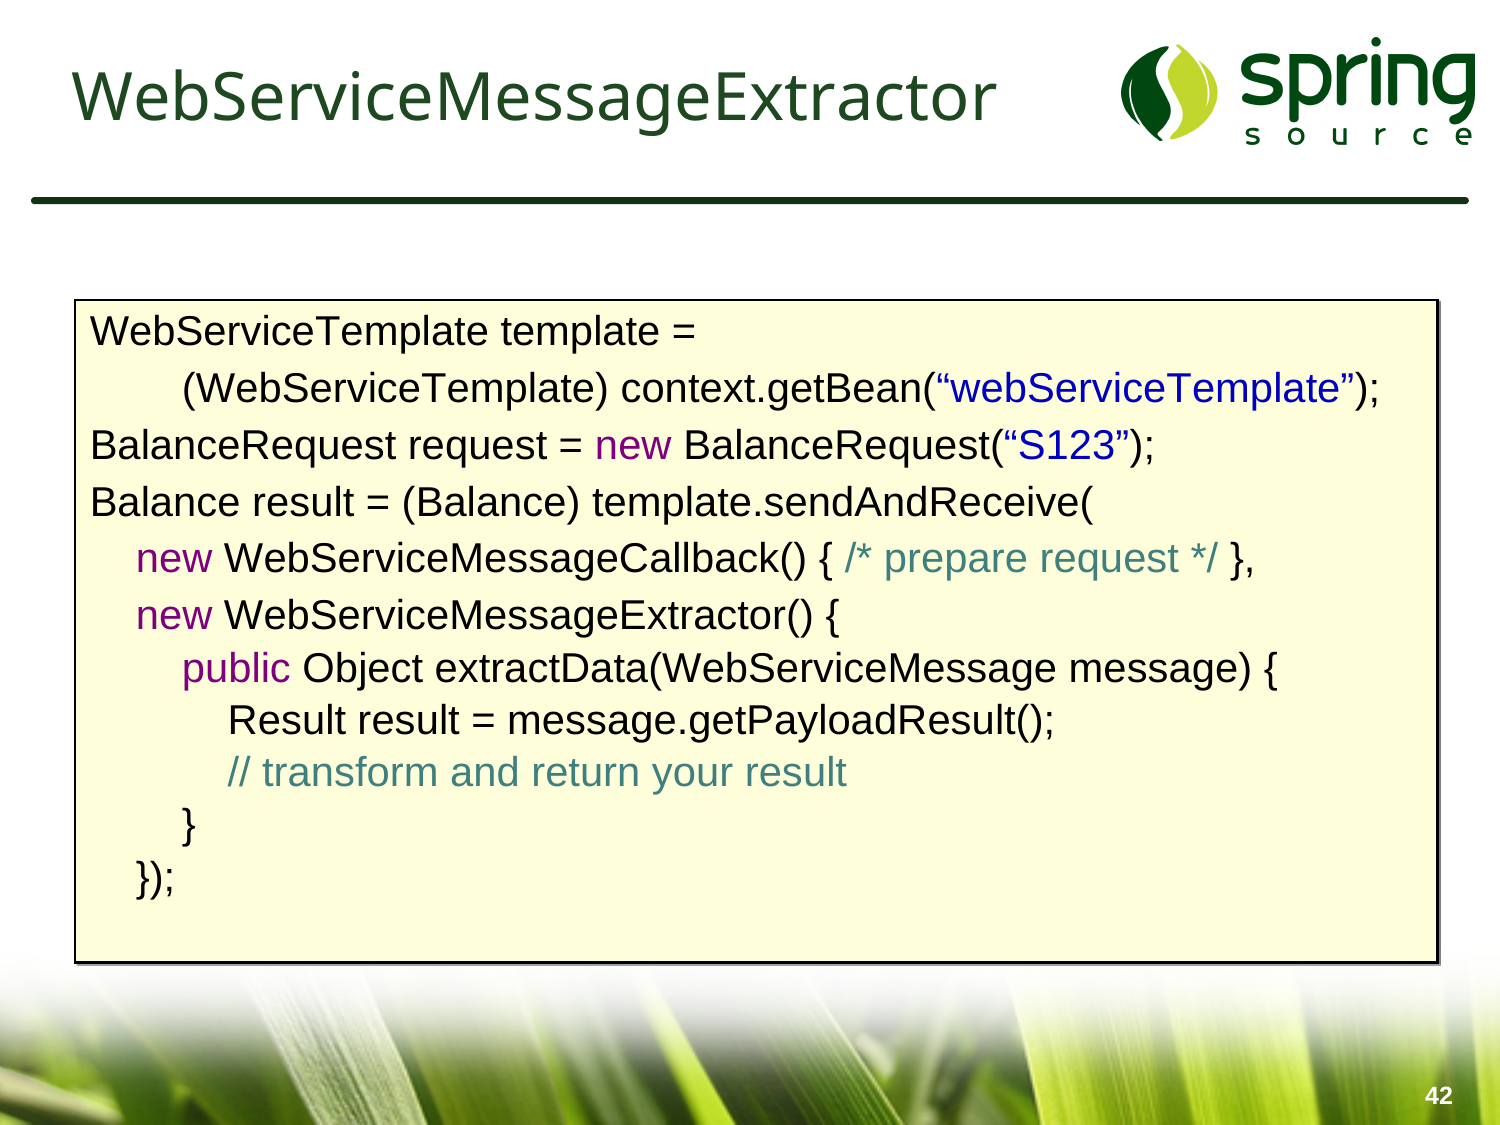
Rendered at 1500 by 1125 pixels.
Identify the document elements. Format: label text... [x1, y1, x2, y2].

picture [1121, 37, 1475, 145]
picture [0, 944, 1500, 1125]
title WebServiceMessageExtractor [56, 13, 1089, 176]
text_box WebServiceTemplate template = (WebServiceTemplate) context.getBean(“webServiceTemplate”); BalanceRequest request = new BalanceRequest(“S123”); Balance result = (Balance) template.sendAndReceive( new WebServiceMessageCallback() { /* prepare request */ }, new WebServiceMessageExtractor() { public Object extractData(WebServiceMessage message) { Result result = message.getPayloadResult(); // transform and return your result } }); [75, 299, 1438, 963]
